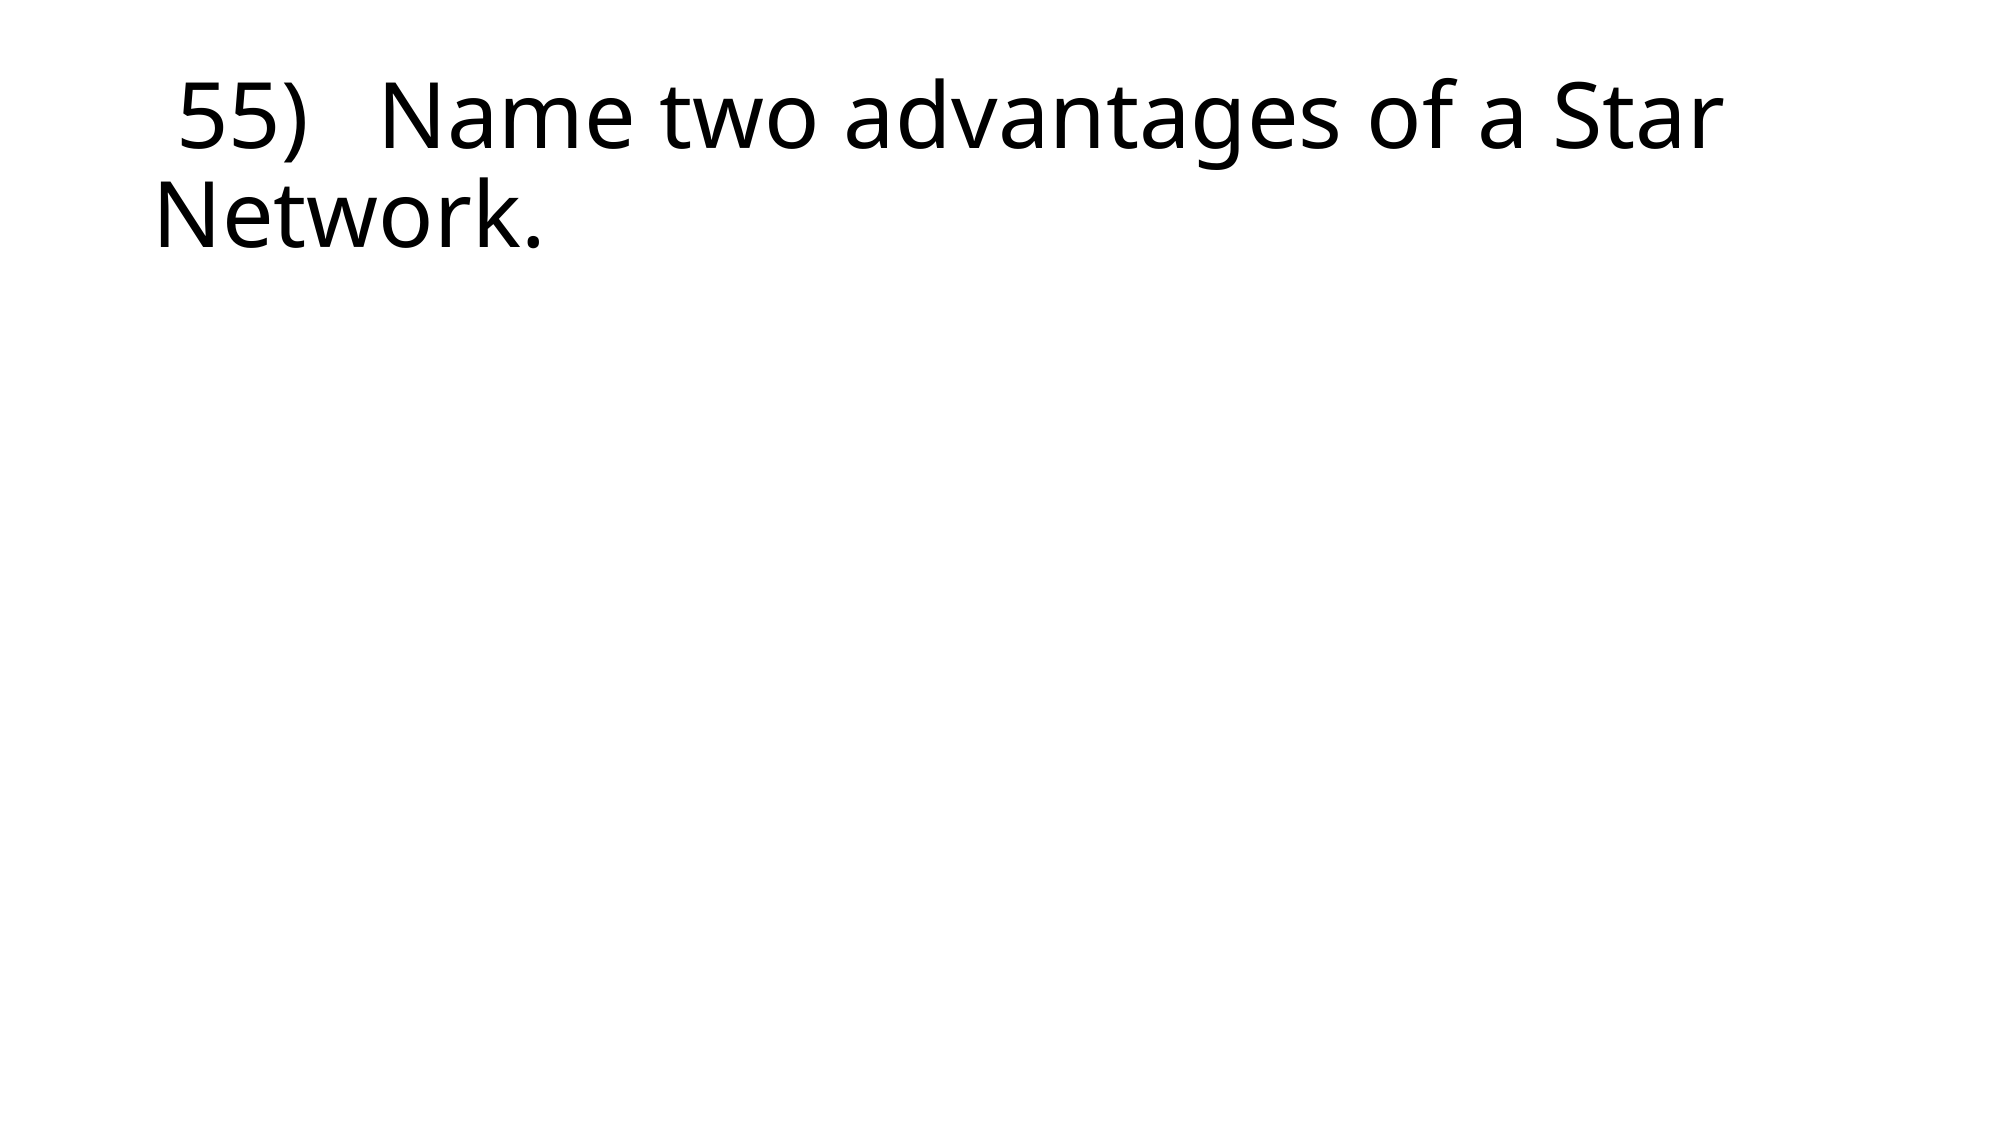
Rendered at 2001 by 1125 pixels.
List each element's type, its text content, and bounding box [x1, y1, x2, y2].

title 55) Name two advantages of a Star Network. [137, 59, 1863, 278]
